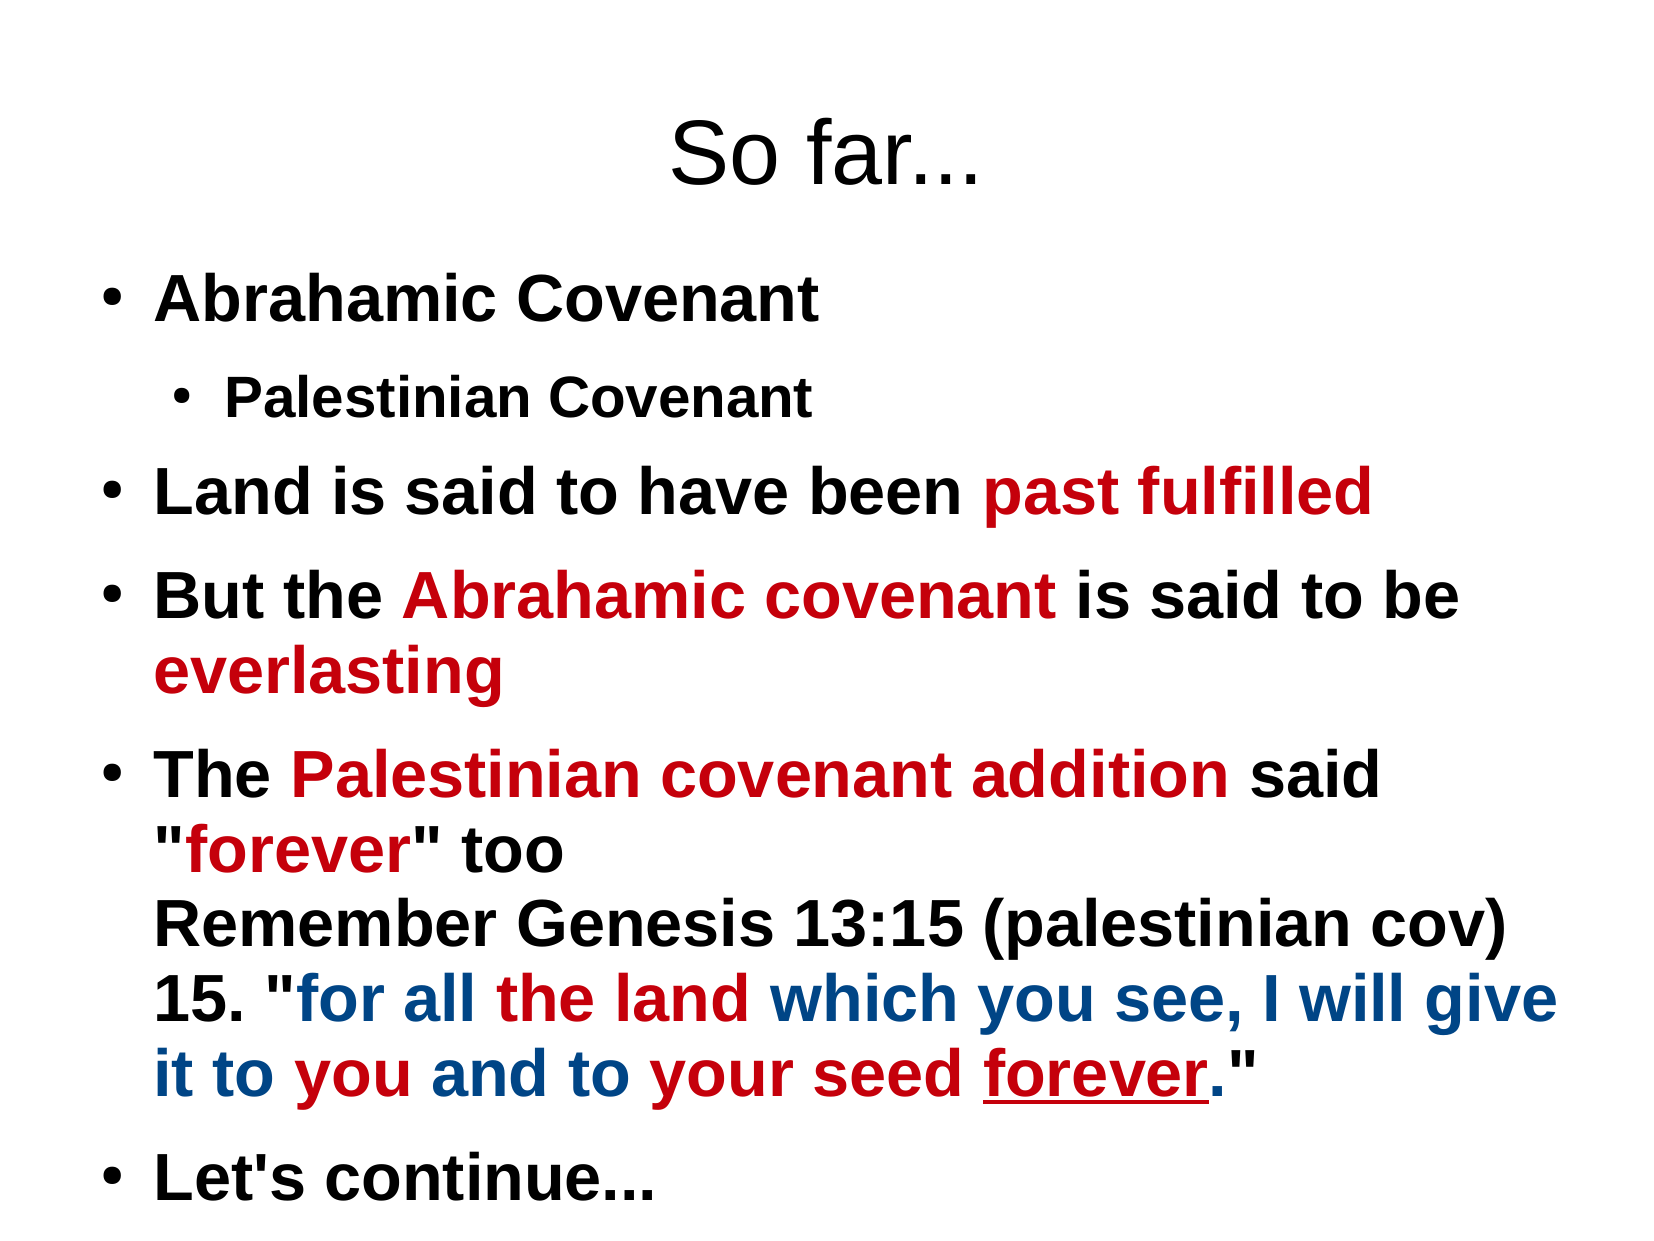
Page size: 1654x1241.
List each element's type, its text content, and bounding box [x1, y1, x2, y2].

list Abrahamic Covenant Palestinian Covenant Land is said to have been past fulfilled But the Abrahamic covenant is said to be everlasting The Palestinian covenant addition said "forever" too Remember Genesis 13:15 (palestinian cov) 15. "for all the land which you see, I will give it to you and to your seed forever." Let's continue... [82, 260, 1571, 1217]
title So far... [82, 49, 1571, 257]
